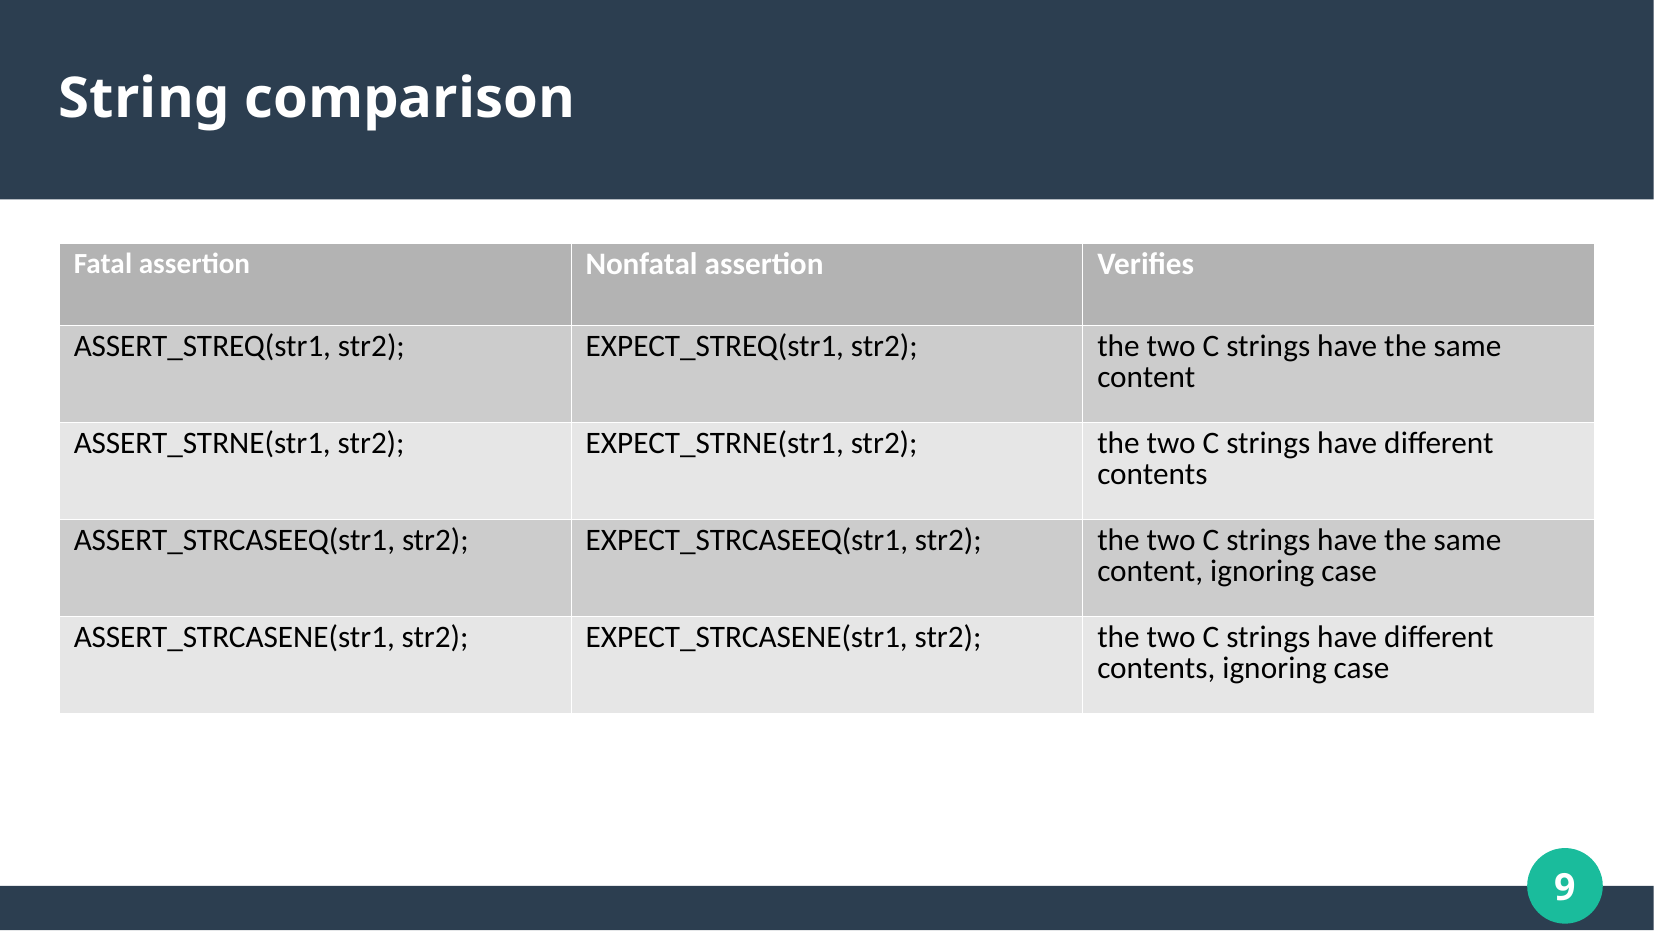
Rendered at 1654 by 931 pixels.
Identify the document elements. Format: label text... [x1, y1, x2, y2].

table_cell ASSERT_STREQ(str1, str2); [60, 326, 571, 422]
table_cell EXPECT_STRCASEEQ(str1, str2); [572, 520, 1082, 616]
table_cell ASSERT_STRCASENE(str1, str2); [60, 617, 571, 713]
table_cell ASSERT_STRNE(str1, str2); [60, 423, 571, 519]
table_cell EXPECT_STRNE(str1, str2); [572, 423, 1082, 519]
table_cell the two C strings have different contents [1083, 423, 1594, 519]
table_cell the two C strings have different contents, ignoring case [1083, 617, 1594, 713]
title String comparison [59, 37, 1595, 155]
table_cell EXPECT_STREQ(str1, str2); [572, 326, 1082, 422]
table_cell ASSERT_STRCASEEQ(str1, str2); [60, 520, 571, 616]
table_cell the two C strings have the same content [1083, 326, 1594, 422]
table_header Fatal assertion [60, 244, 571, 325]
table_header Nonfatal assertion [572, 244, 1082, 325]
table_cell the two C strings have the same content, ignoring case [1083, 520, 1594, 616]
table_cell EXPECT_STRCASENE(str1, str2); [572, 617, 1082, 713]
table_header Verifies [1083, 244, 1594, 325]
